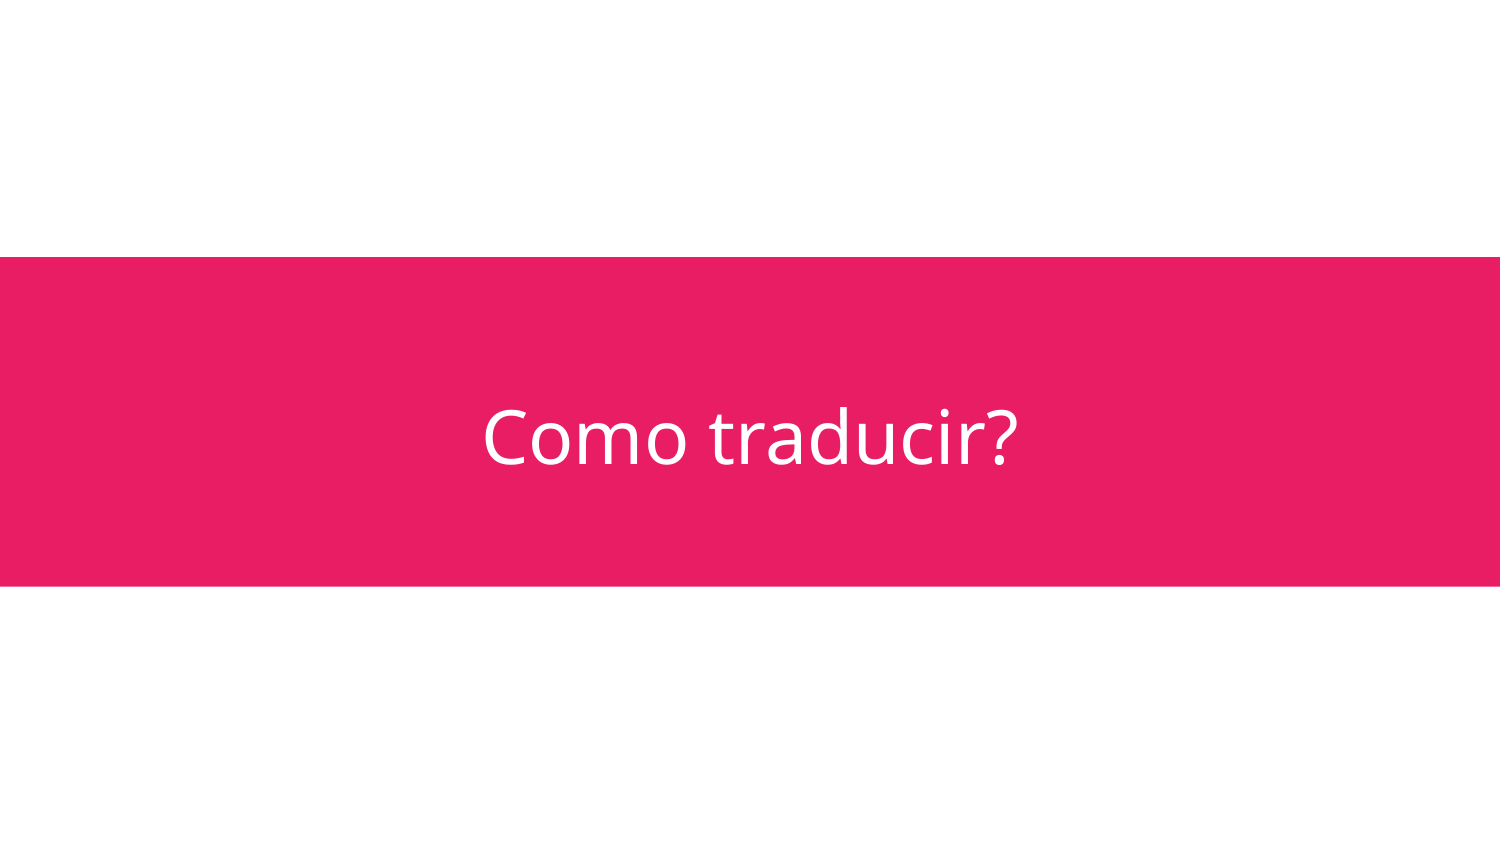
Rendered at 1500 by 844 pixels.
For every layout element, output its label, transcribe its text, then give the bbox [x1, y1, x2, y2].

title Como traducir? [70, 309, 1430, 559]
